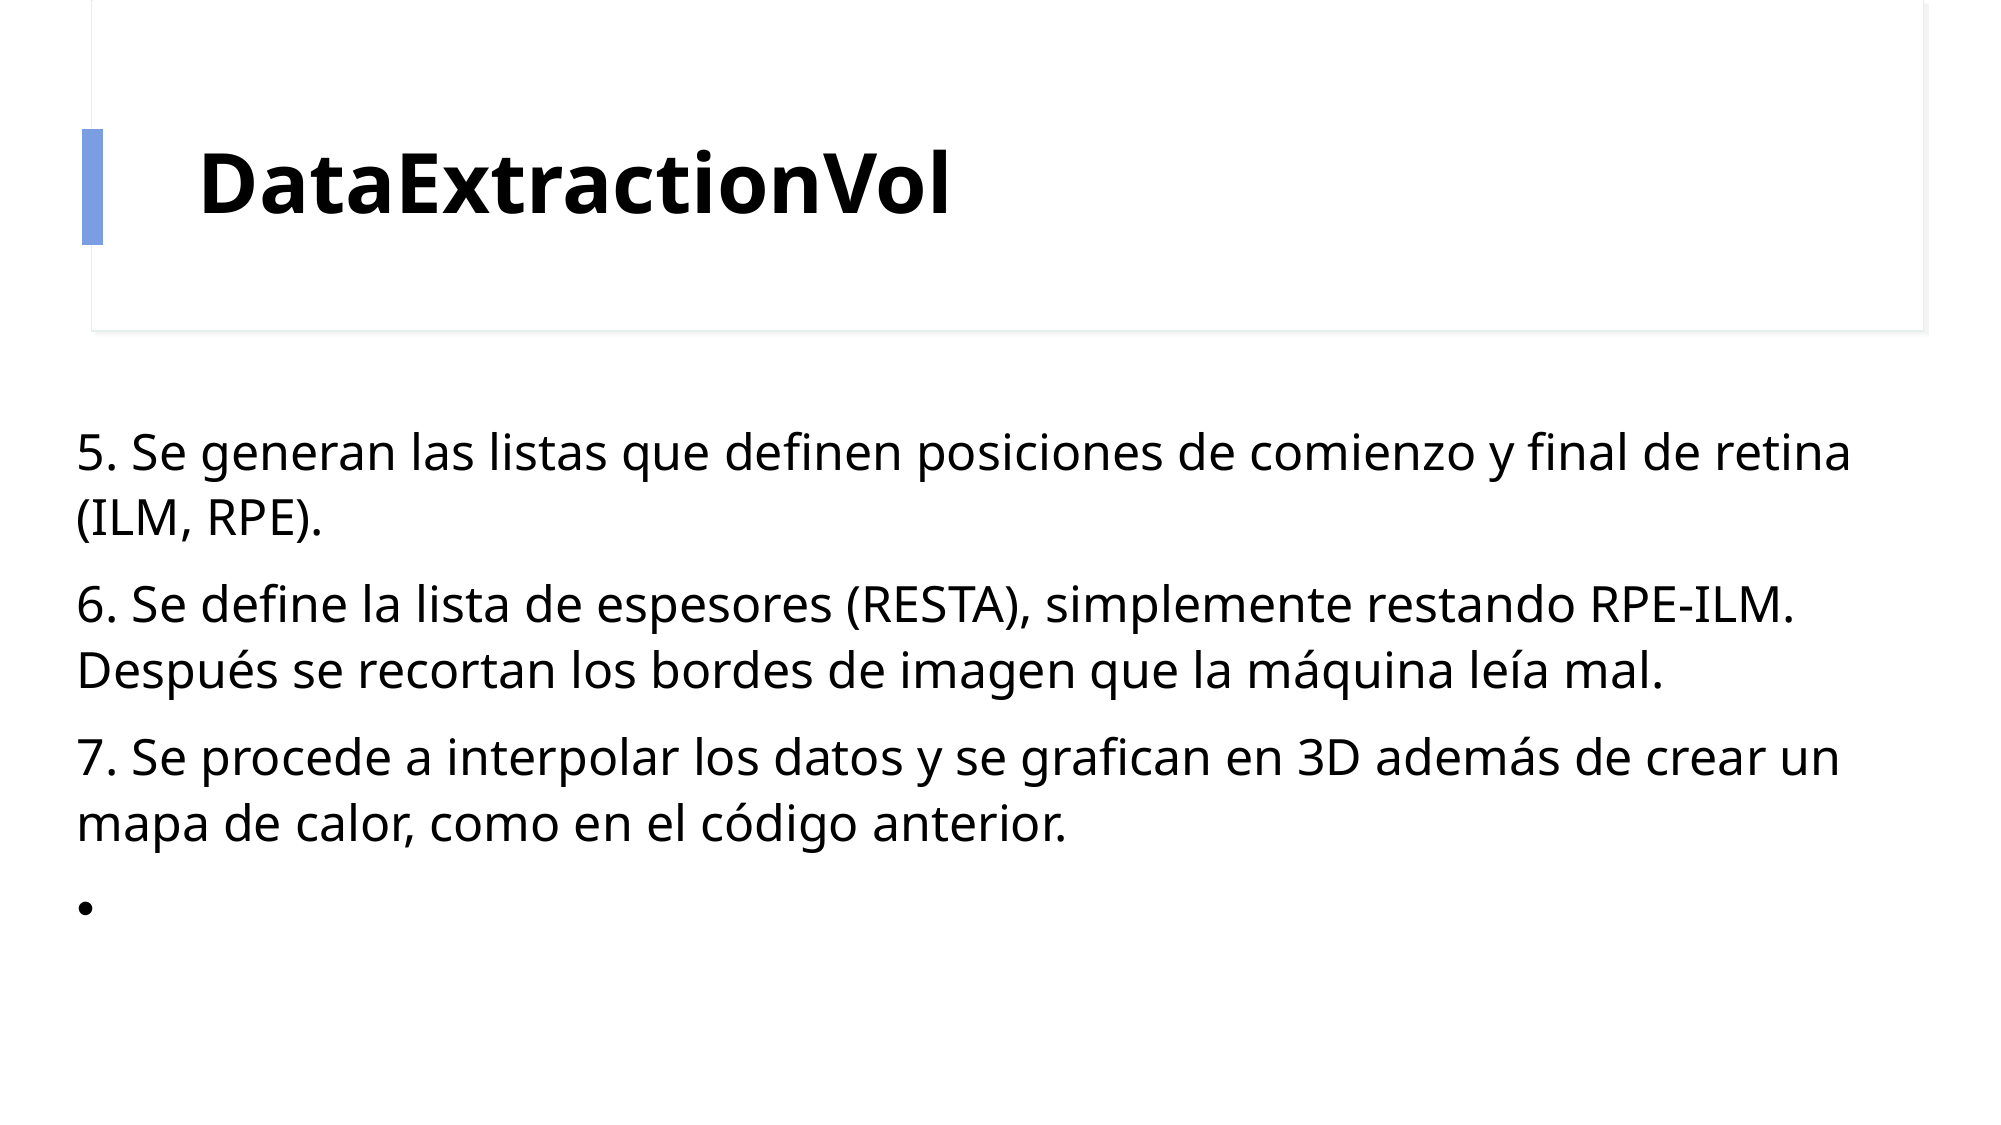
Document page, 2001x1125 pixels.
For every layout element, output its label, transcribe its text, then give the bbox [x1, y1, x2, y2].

title DataExtractionVol [183, 90, 1852, 284]
list 5. Se generan las listas que definen posiciones de comienzo y final de retina (ILM, RPE). 6. Se define la lista de espesores (RESTA), simplemente restando RPE-ILM. Después se recortan los bordes de imagen que la máquina leía mal. 7. Se procede a interpolar los datos y se grafican en 3D además de crear un mapa de calor, como en el código anterior. [61, 406, 1915, 1013]
